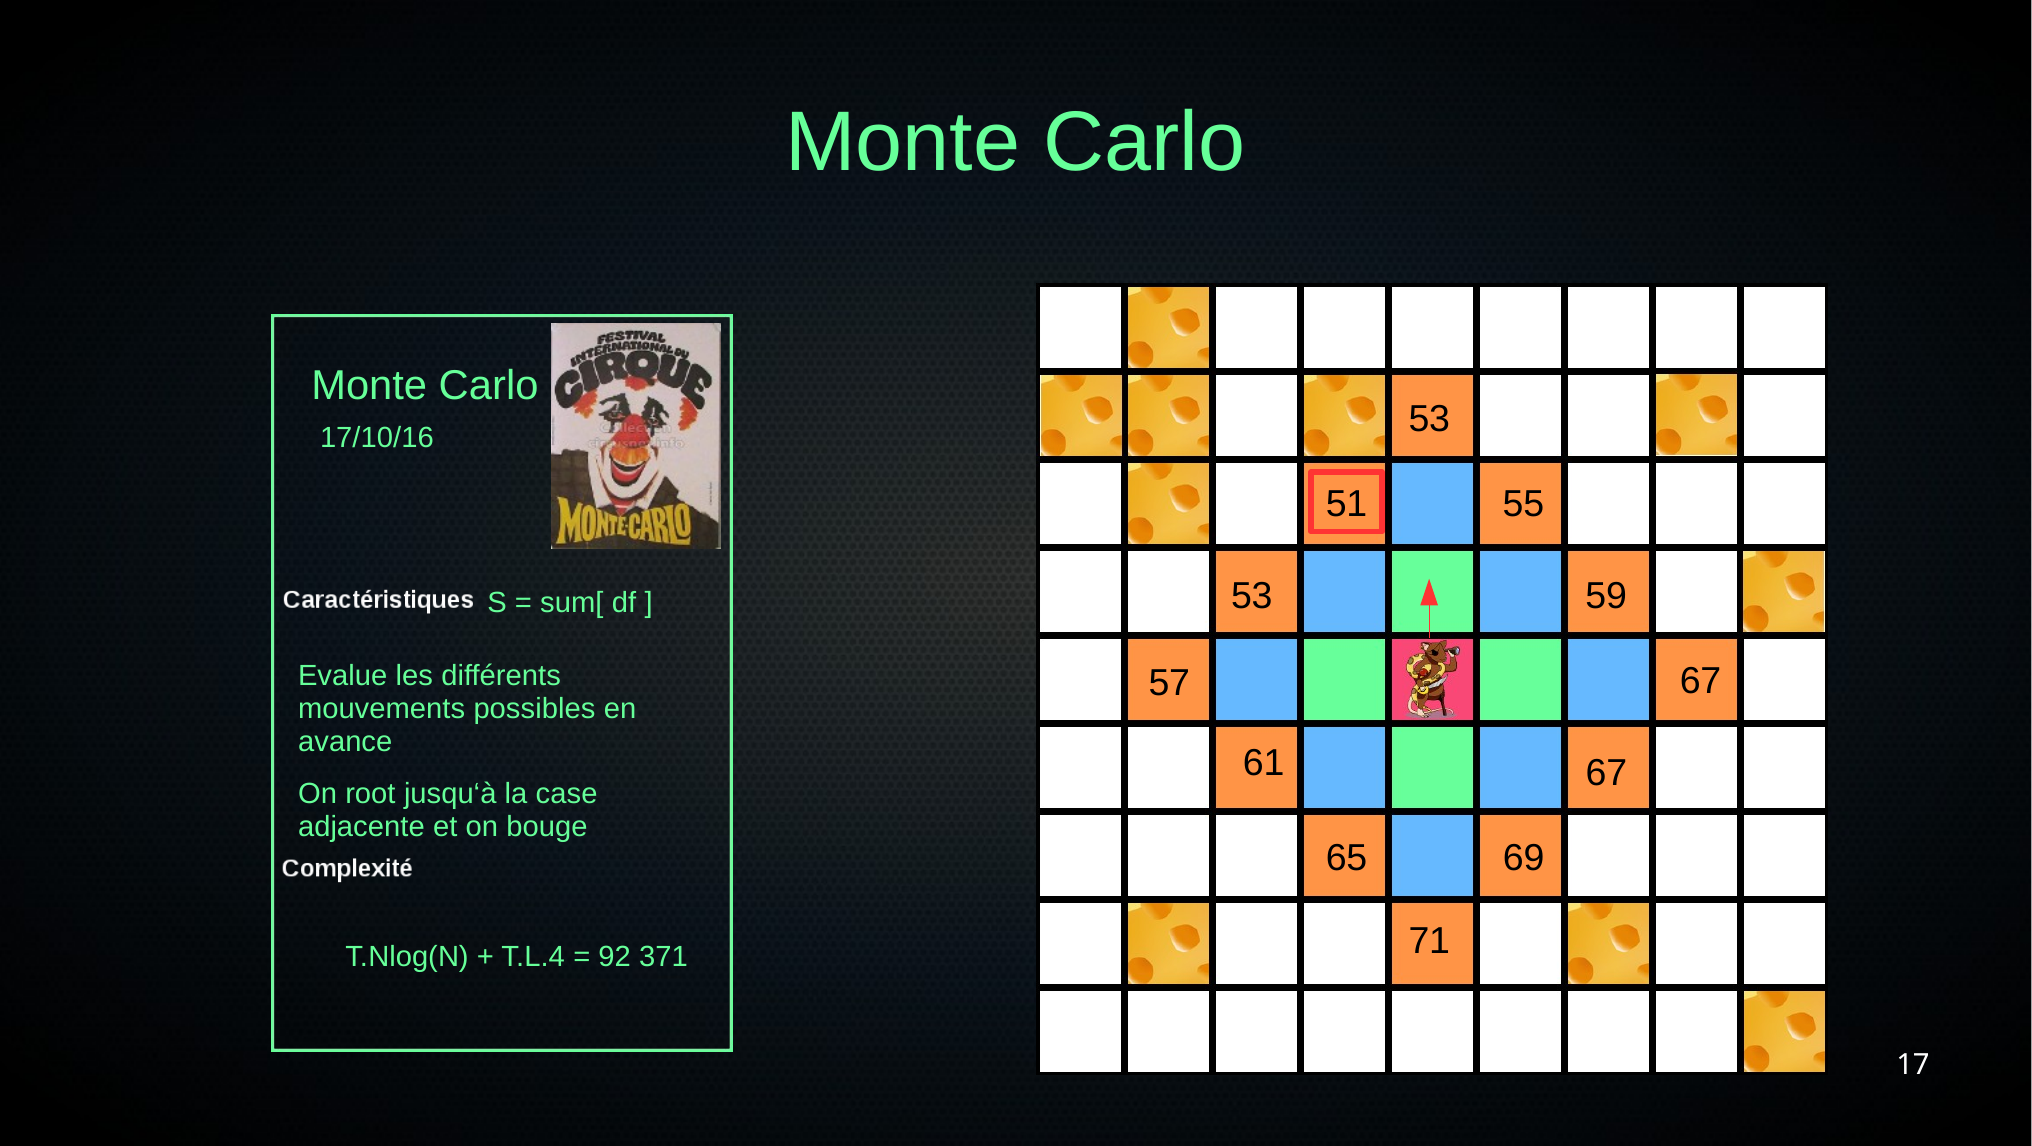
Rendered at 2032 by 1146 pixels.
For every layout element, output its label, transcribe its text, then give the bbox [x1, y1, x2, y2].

text_box 53 [1216, 566, 1288, 624]
text_box 61 [1267, 750, 1282, 774]
text_box Monte Carlo [296, 354, 551, 416]
text_box S = sum[ df ] [472, 578, 669, 627]
text_box 65 [1311, 829, 1383, 886]
text_box 57 [1133, 654, 1206, 712]
text_box Evalue les différents mouvements possibles en avance [283, 651, 721, 766]
text_box 51 [1314, 475, 1379, 529]
picture [0, 0, 2032, 1146]
text_box 17/10/16 [305, 413, 449, 461]
text_box 61 [1245, 749, 1261, 775]
text_box 67 [1665, 651, 1737, 709]
text_box 69 [1488, 829, 1560, 886]
text_box 59 [1570, 566, 1642, 624]
text_box T.Nlog(N) + T.L.4 = 92 371 [330, 933, 721, 981]
text_box 71 [1393, 911, 1465, 969]
text_box On root jusqu‘à la case adjacente et on bouge [283, 769, 709, 875]
title Monte Carlo [101, 45, 1930, 237]
text_box 55 [1487, 474, 1560, 532]
text_box 53 [1393, 389, 1465, 447]
text_box 67 [1570, 744, 1643, 813]
